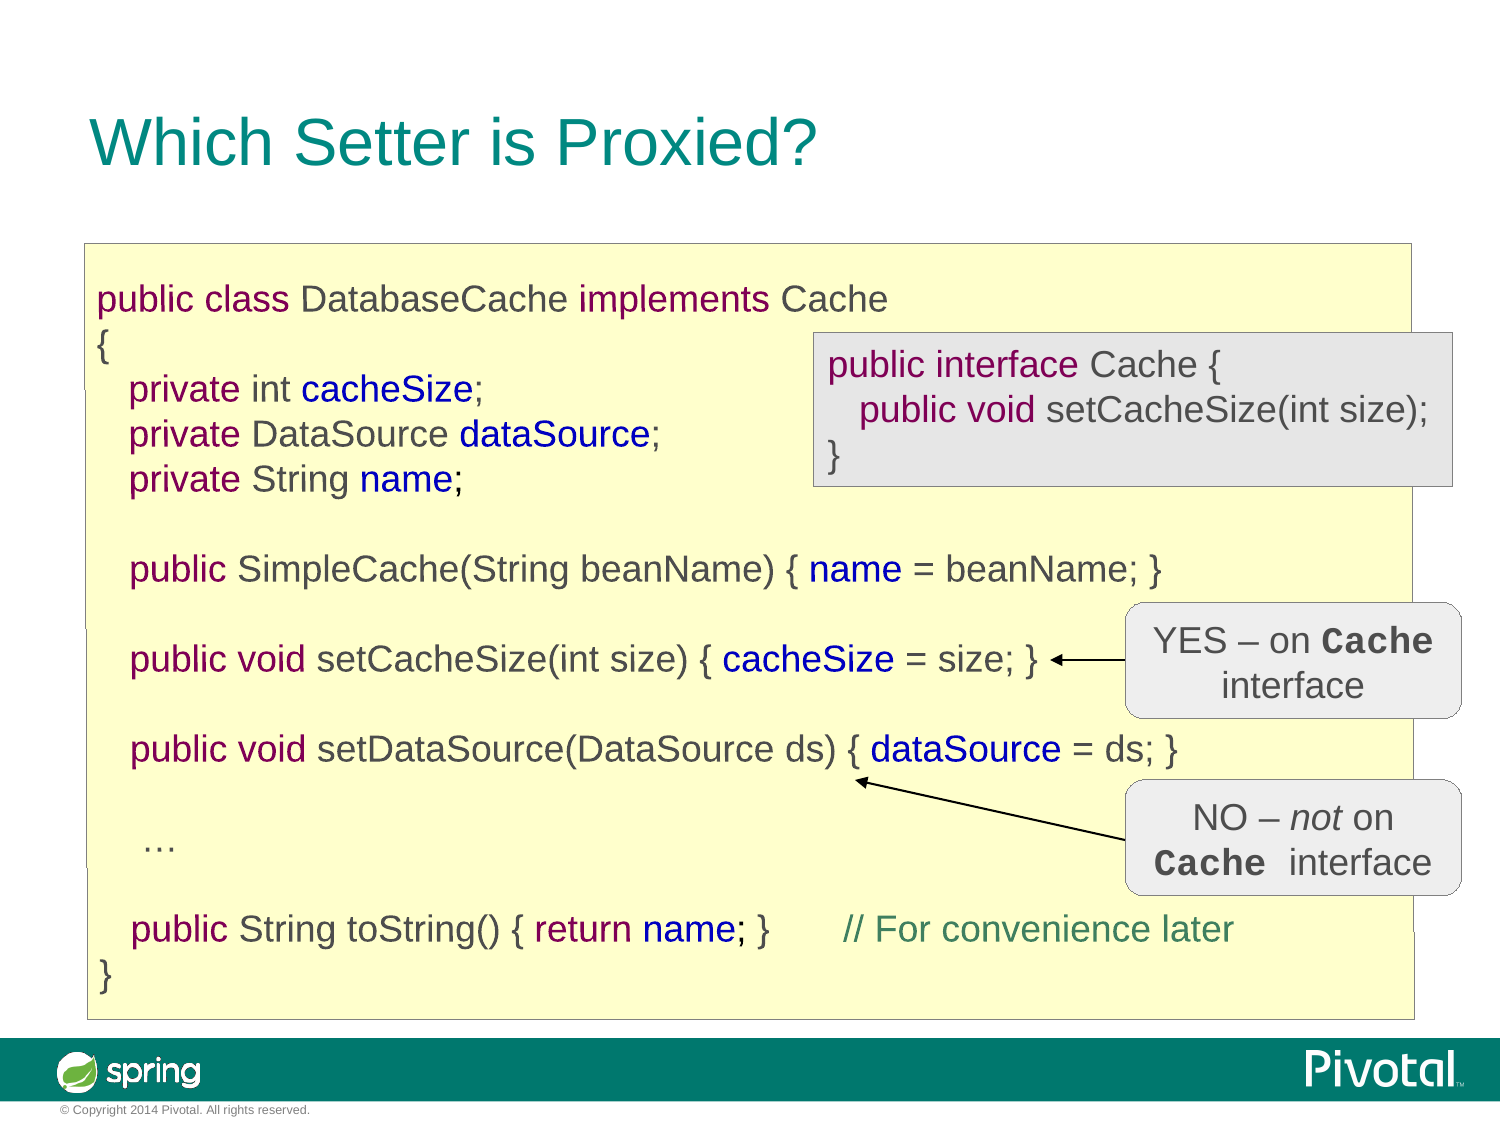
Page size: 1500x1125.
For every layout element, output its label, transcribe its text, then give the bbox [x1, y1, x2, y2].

picture [32, 1041, 210, 1103]
title Which Setter is Proxied? [75, 91, 1426, 187]
text_box public class DatabaseCache implements Cache { private int cacheSize; private DataSource dataSource; private String name; public SimpleCache(String beanName) { name = beanName; } public void setCacheSize(int size) { cacheSize = size; } public void setDataSource(DataSource ds) { dataSource = ds; } … public String toString() { return name; } // For convenience later } [84, 243, 1415, 1020]
text_box NO – not on Cache interface [1125, 779, 1462, 896]
picture [1306, 1050, 1464, 1087]
text_box public interface Cache { public void setCacheSize(int size); } [813, 332, 1453, 487]
text_box YES – on Cache interface [1125, 602, 1462, 719]
